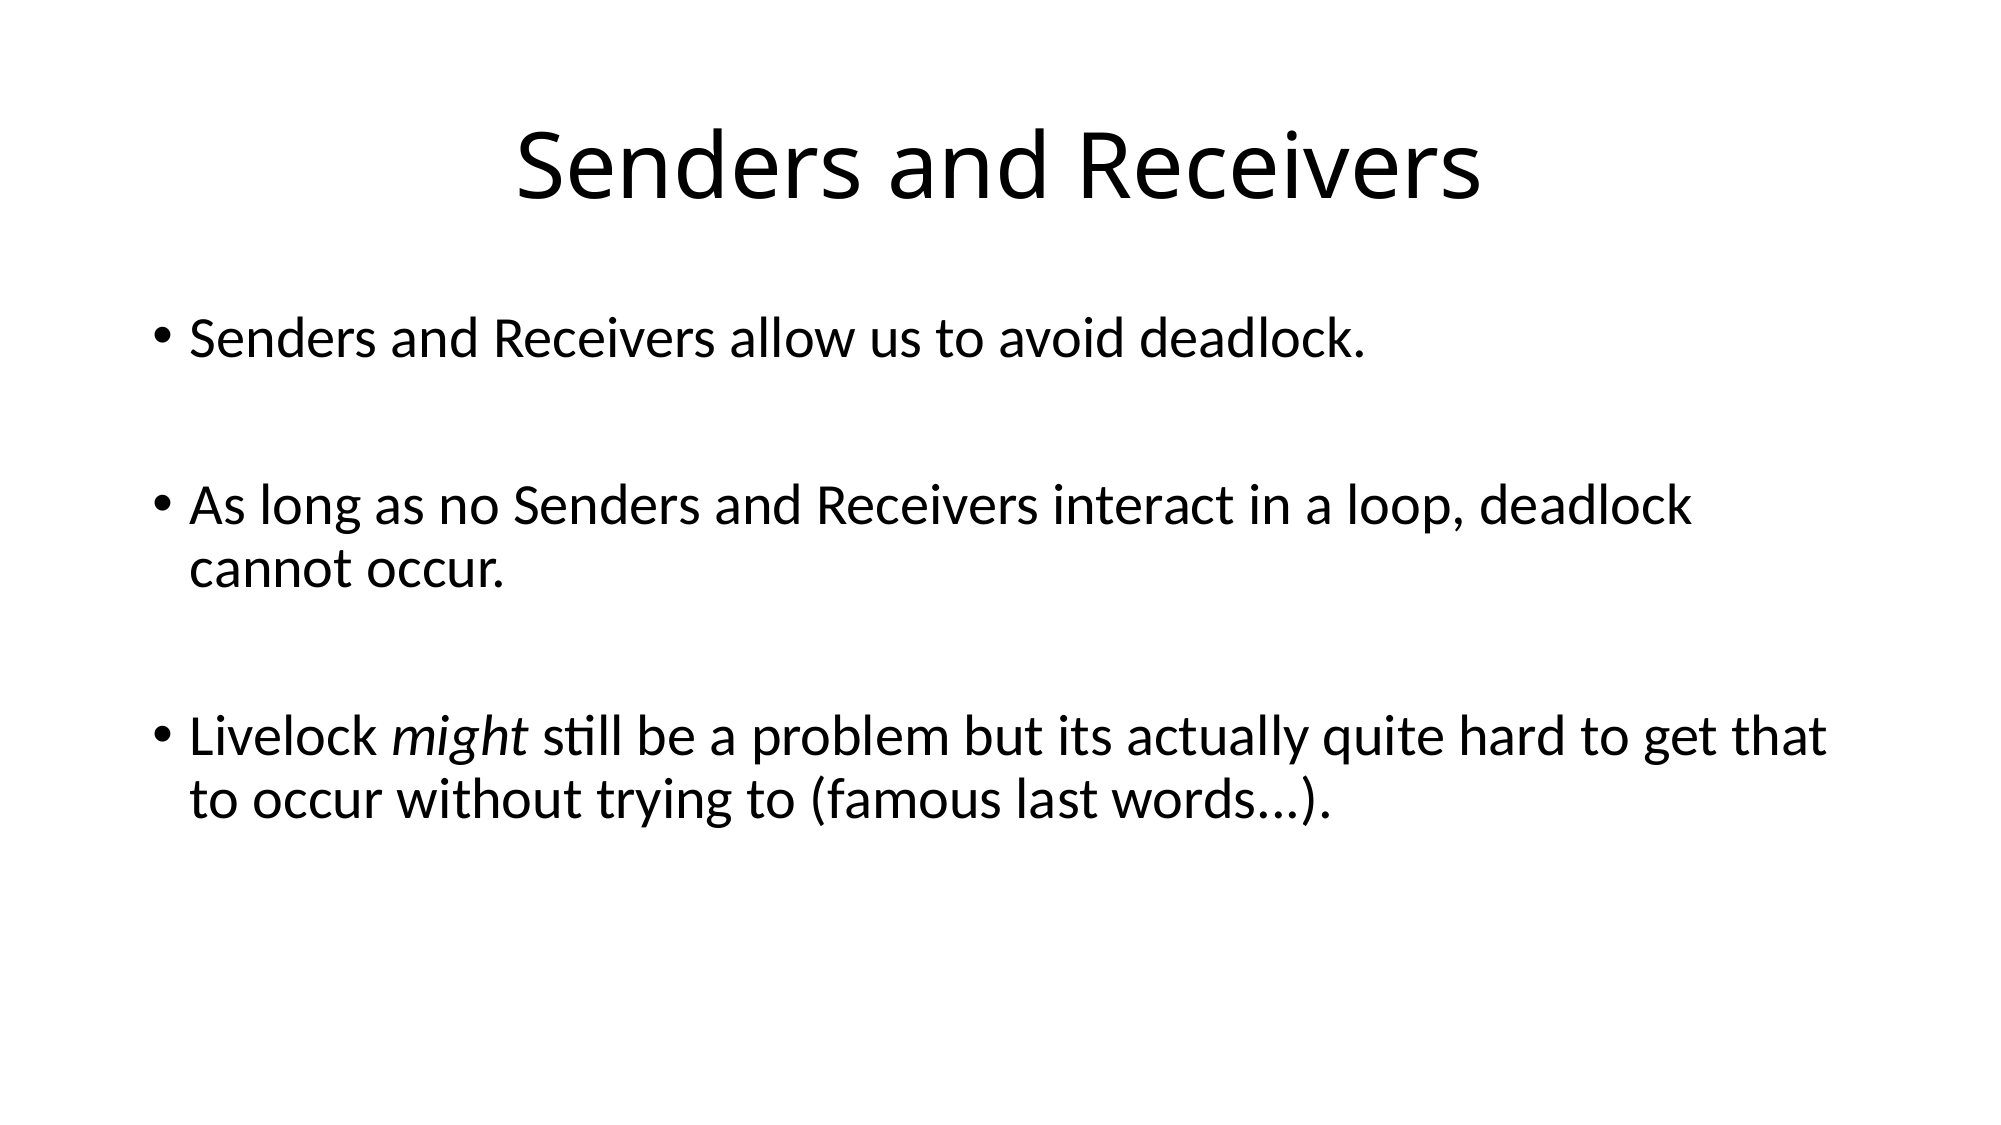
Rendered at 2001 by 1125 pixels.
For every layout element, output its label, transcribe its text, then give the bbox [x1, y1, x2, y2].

title Senders and Receivers [137, 59, 1863, 278]
list Senders and Receivers allow us to avoid deadlock. As long as no Senders and Receivers interact in a loop, deadlock cannot occur. Livelock might still be a problem but its actually quite hard to get that to occur without trying to (famous last words...). [137, 299, 1863, 1014]
